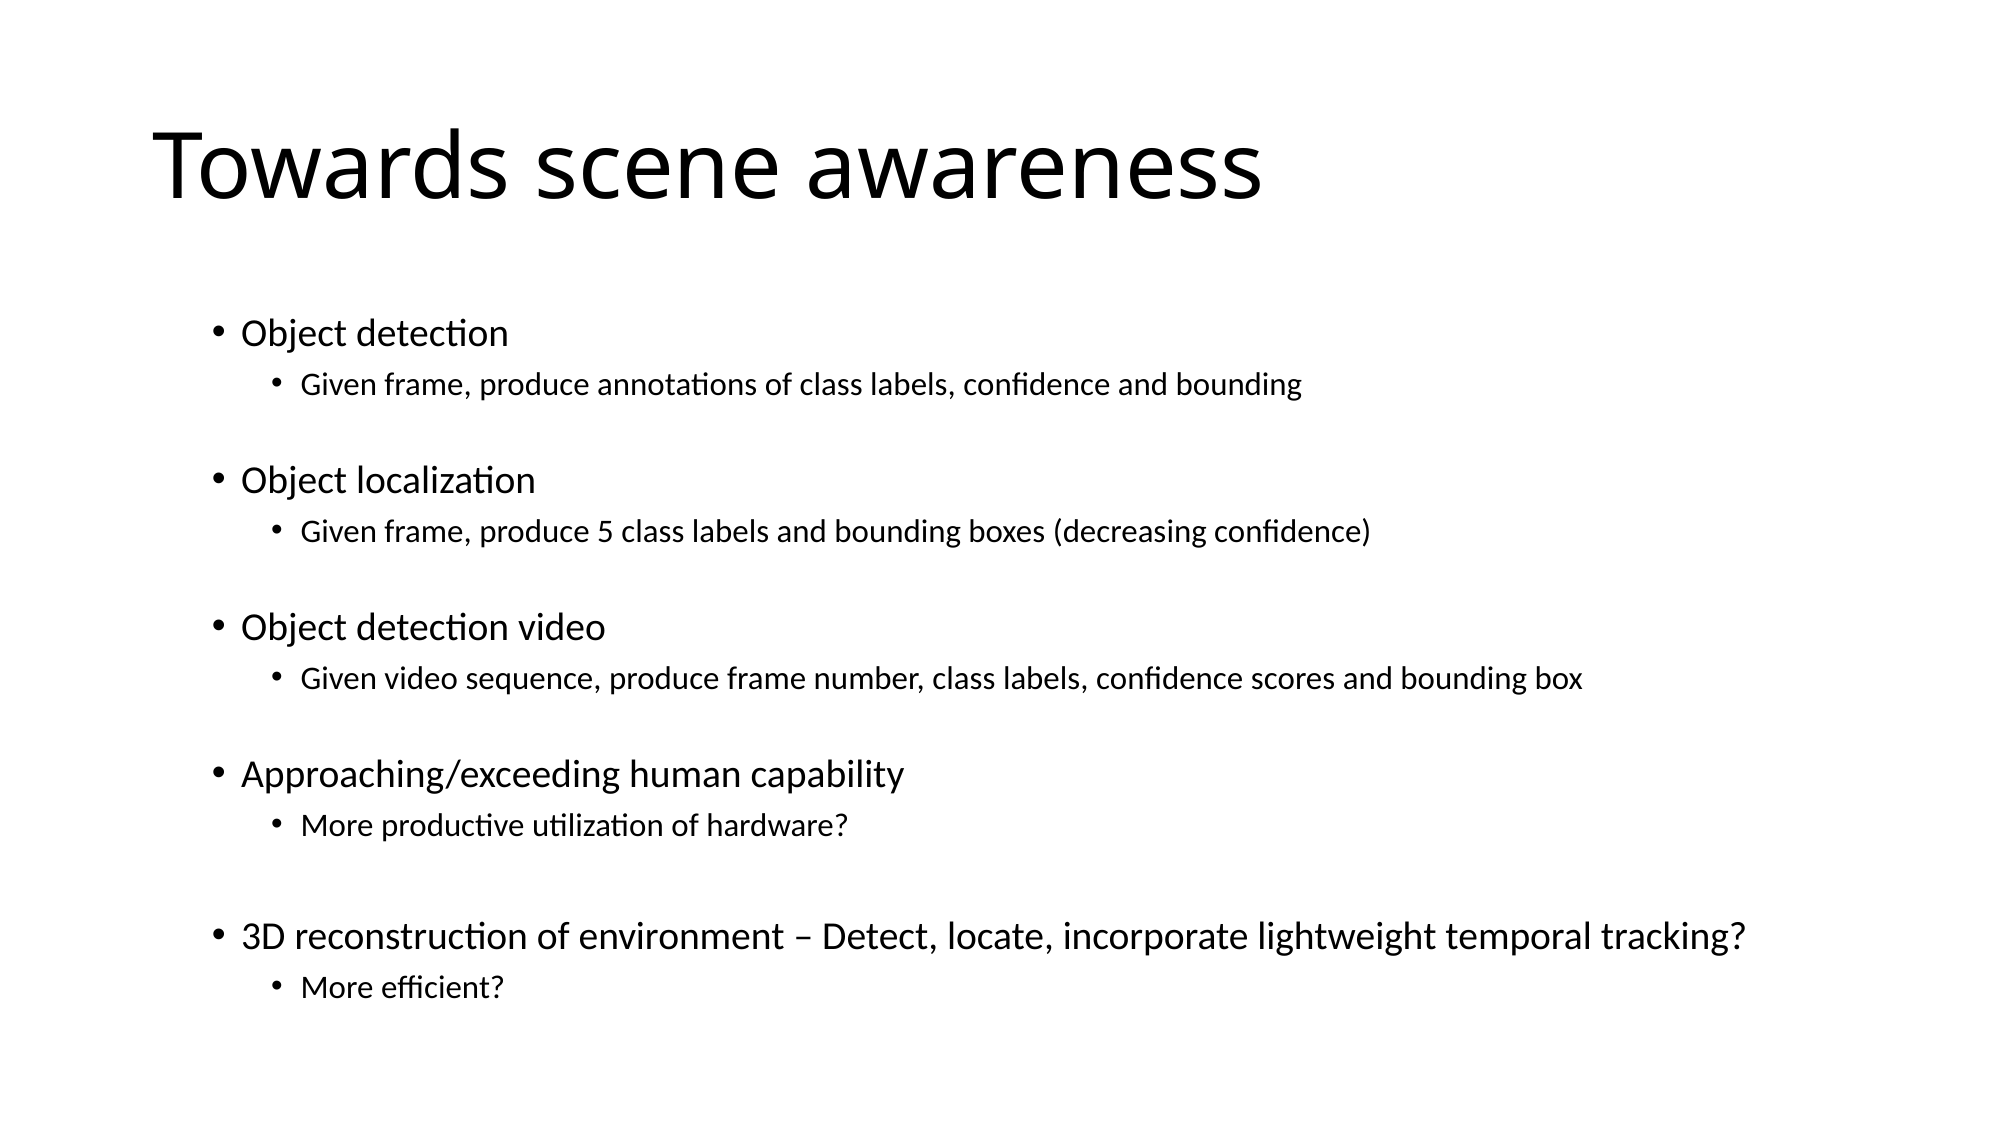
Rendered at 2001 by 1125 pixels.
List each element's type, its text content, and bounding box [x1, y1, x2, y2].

list Object detection Given frame, produce annotations of class labels, confidence and bounding Object localization Given frame, produce 5 class labels and bounding boxes (decreasing confidence) Object detection video Given video sequence, produce frame number, class labels, confidence scores and bounding box Approaching/exceeding human capability More productive utilization of hardware? 3D reconstruction of environment – Detect, locate, incorporate lightweight temporal tracking? More efficient? [137, 299, 1863, 1014]
title Towards scene awareness [137, 59, 1863, 278]
